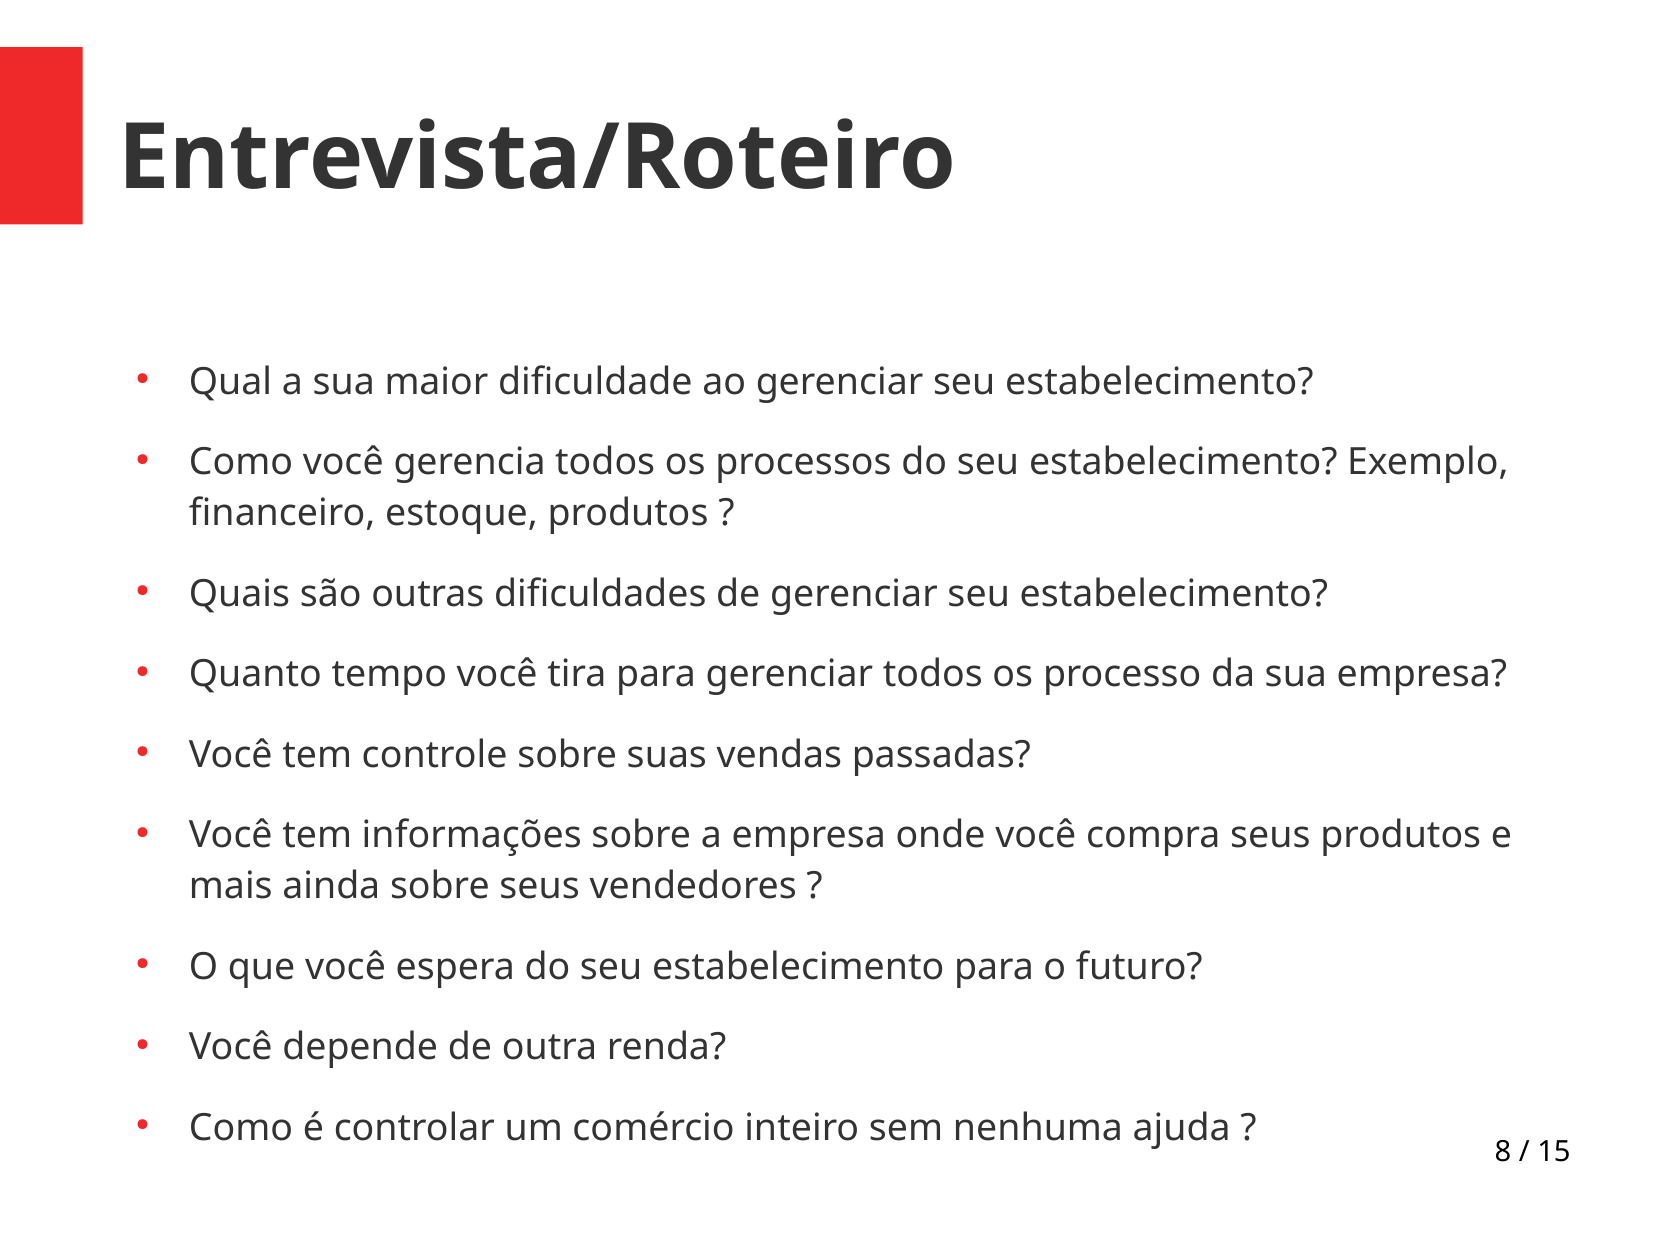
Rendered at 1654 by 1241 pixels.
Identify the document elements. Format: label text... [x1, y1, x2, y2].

title Entrevista/Roteiro [118, 49, 1571, 257]
list Qual a sua maior dificuldade ao gerenciar seu estabelecimento? Como você gerencia todos os processos do seu estabelecimento? Exemplo, financeiro, estoque, produtos ? Quais são outras dificuldades de gerenciar seu estabelecimento? Quanto tempo você tira para gerenciar todos os processo da sua empresa? Você tem controle sobre suas vendas passadas? Você tem informações sobre a empresa onde você compra seus produtos e mais ainda sobre seus vendedores ? O que você espera do seu estabelecimento para o futuro? Você depende de outra renda? Como é controlar um comércio inteiro sem nenhuma ajuda ? [118, 354, 1536, 1074]
